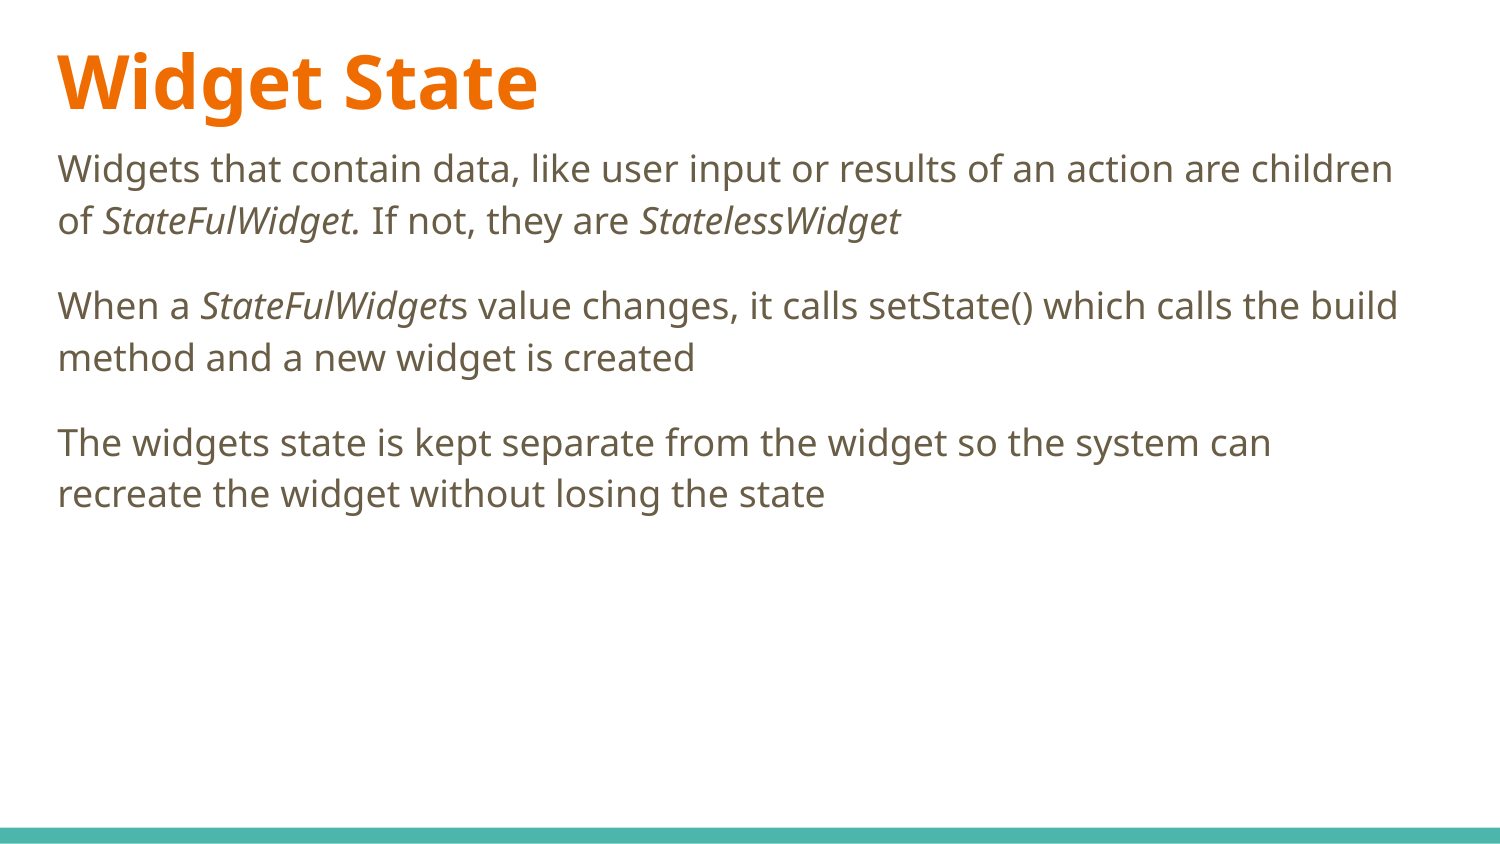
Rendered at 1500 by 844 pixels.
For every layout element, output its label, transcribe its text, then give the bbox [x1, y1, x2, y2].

list Widgets that contain data, like user input or results of an action are children of StateFulWidget. If not, they are StatelessWidget When a StateFulWidgets value changes, it calls setState() which calls the build method and a new widget is created The widgets state is kept separate from the widget so the system can recreate the widget without losing the state [42, 123, 1440, 801]
title Widget State [42, 19, 1440, 123]
